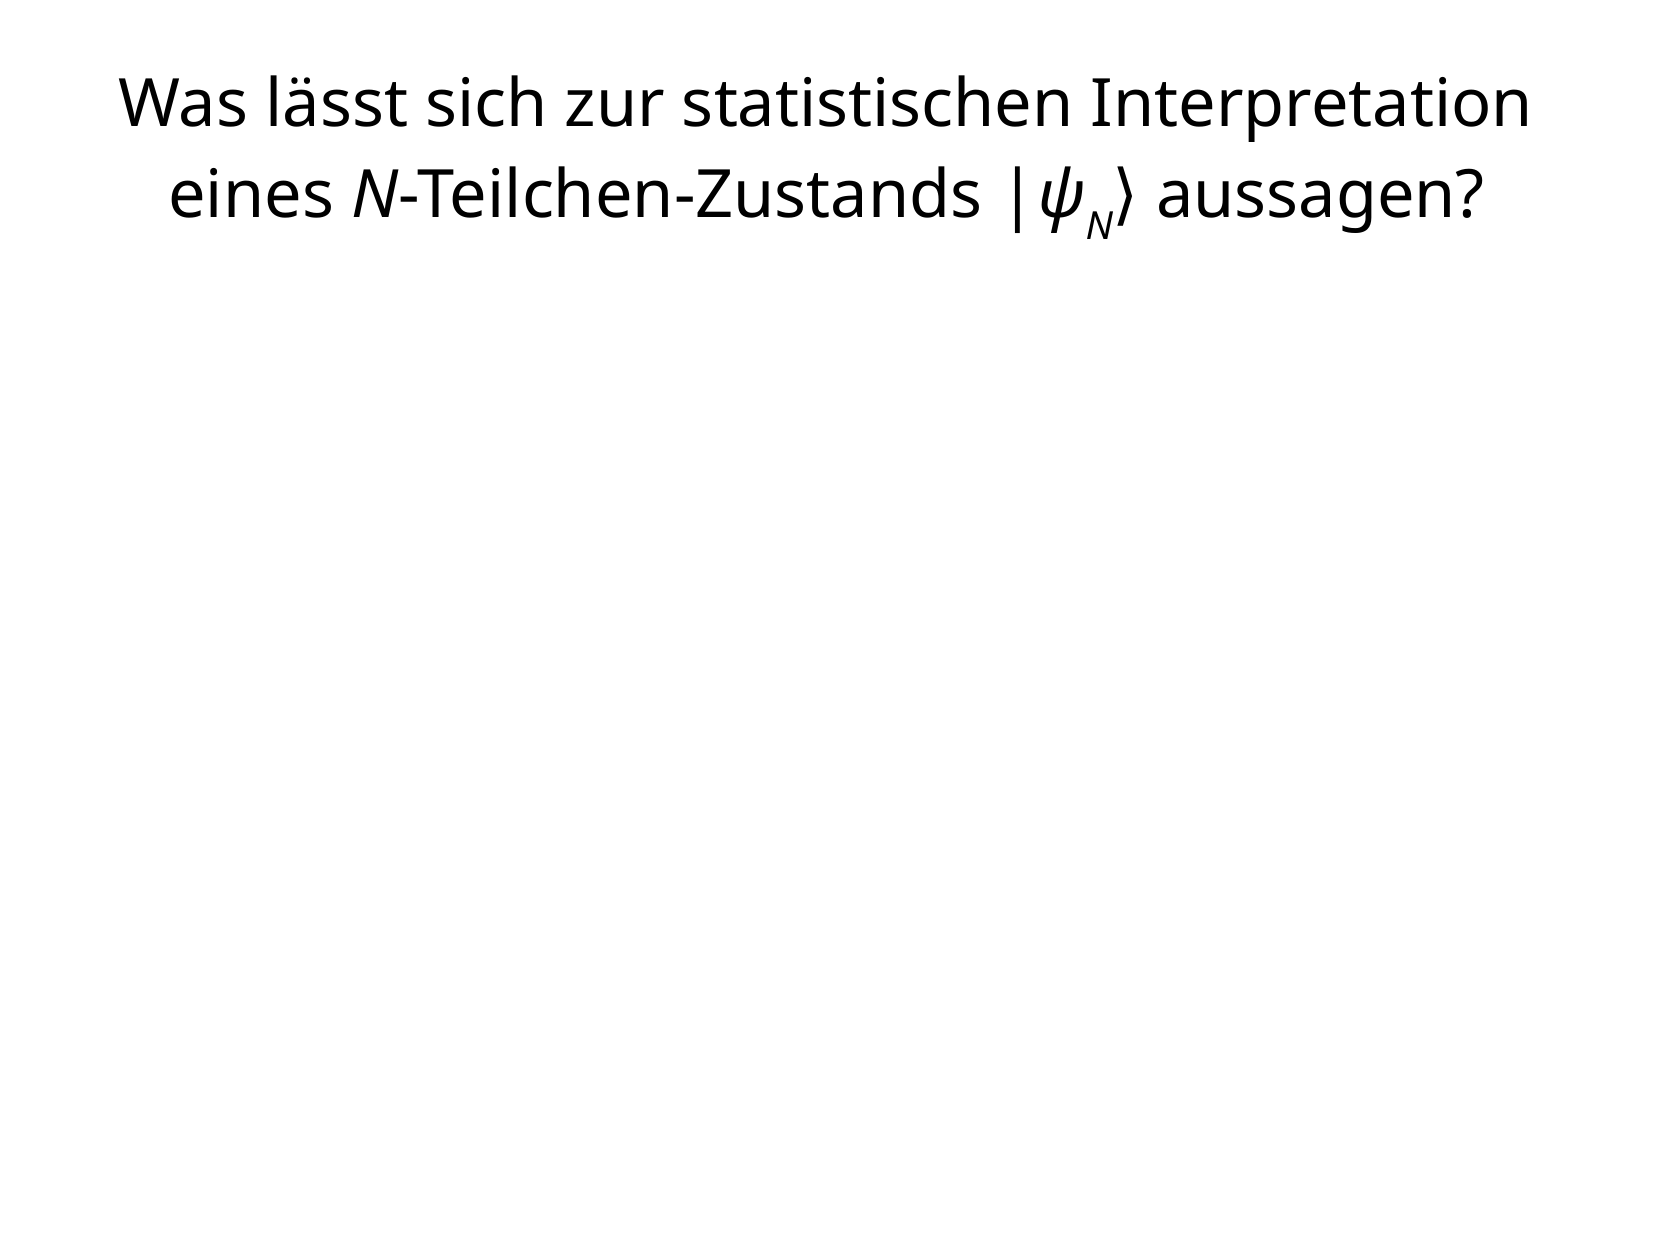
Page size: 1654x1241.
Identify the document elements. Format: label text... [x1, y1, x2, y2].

title Was lässt sich zur statistischen Interpretation eines N-Teilchen-Zustands |ψN⟩ aussagen? [82, 49, 1571, 257]
